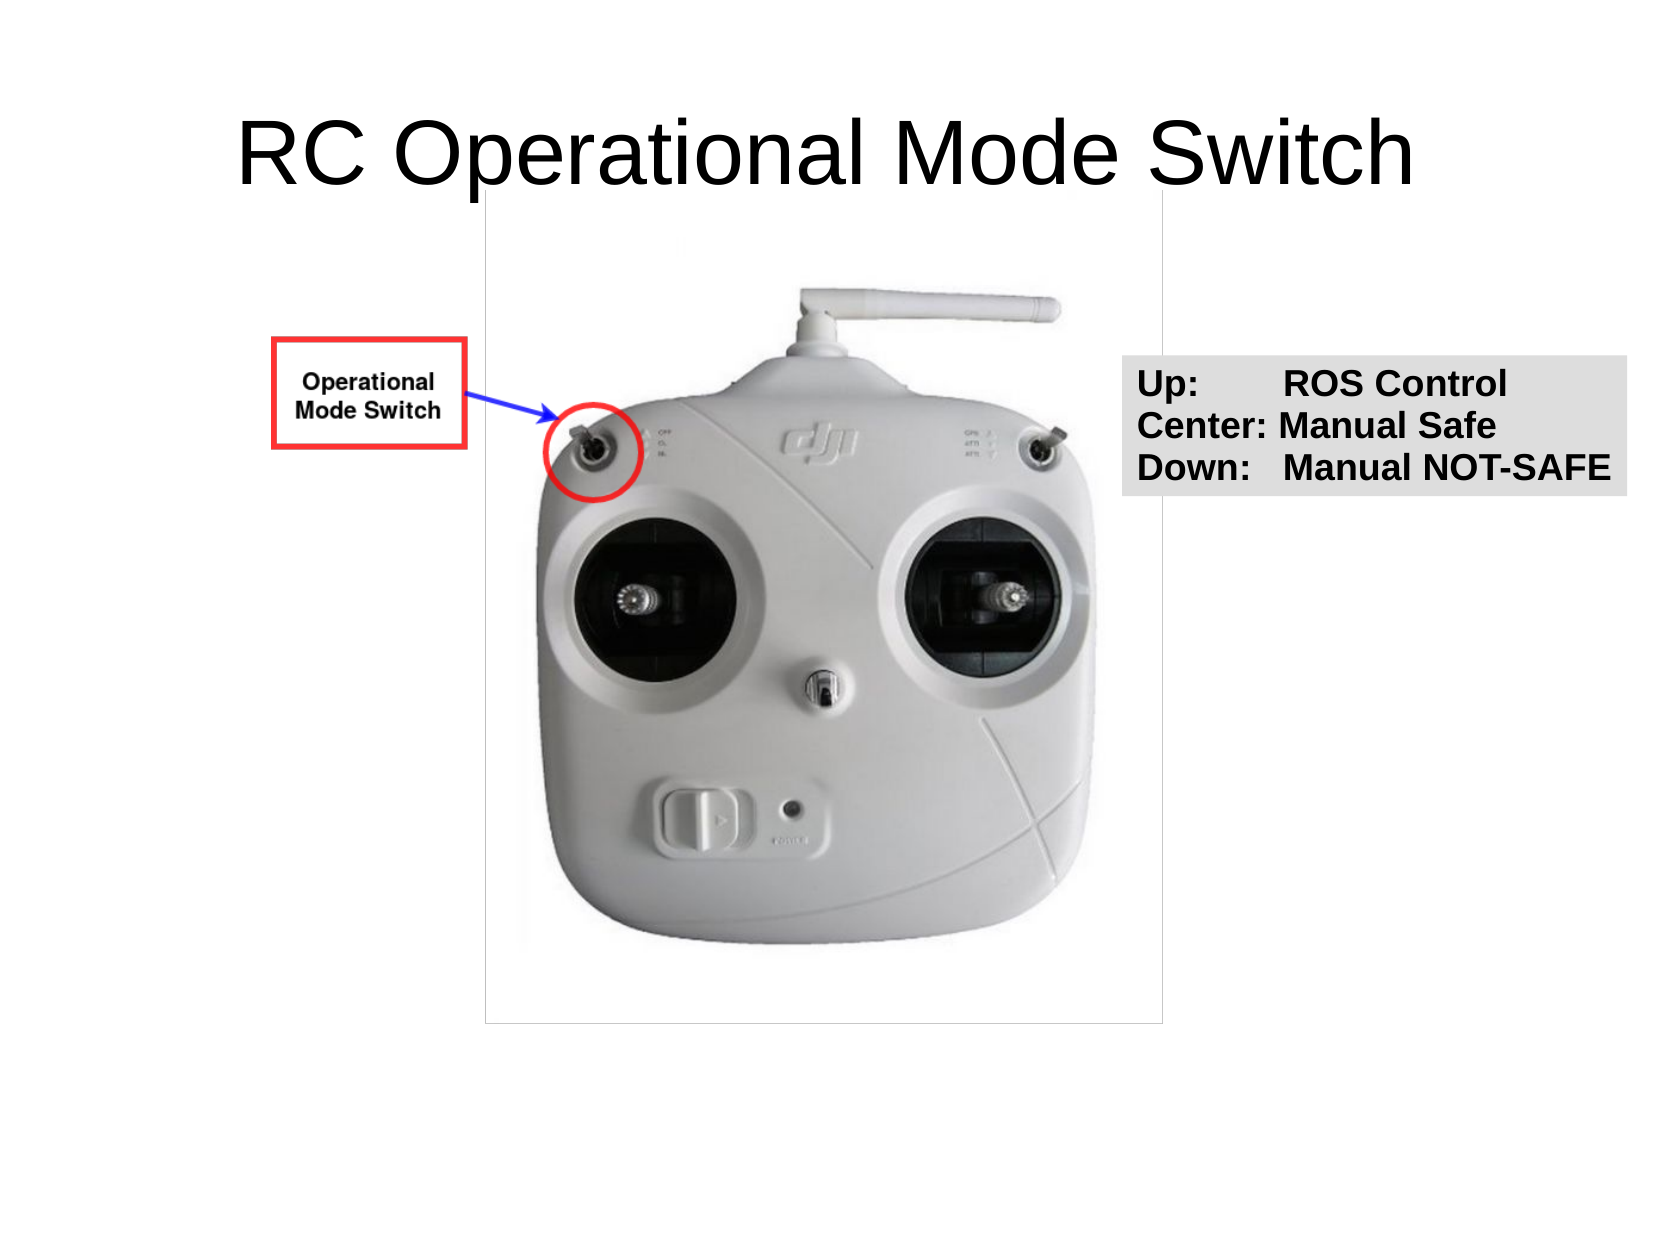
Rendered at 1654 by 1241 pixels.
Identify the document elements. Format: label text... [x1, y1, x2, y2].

text_box Up: ROS Control Center: Manual Safe Down: Manual NOT-SAFE [1122, 355, 1628, 497]
title RC Operational Mode Switch [82, 49, 1571, 257]
picture [271, 190, 1164, 1025]
